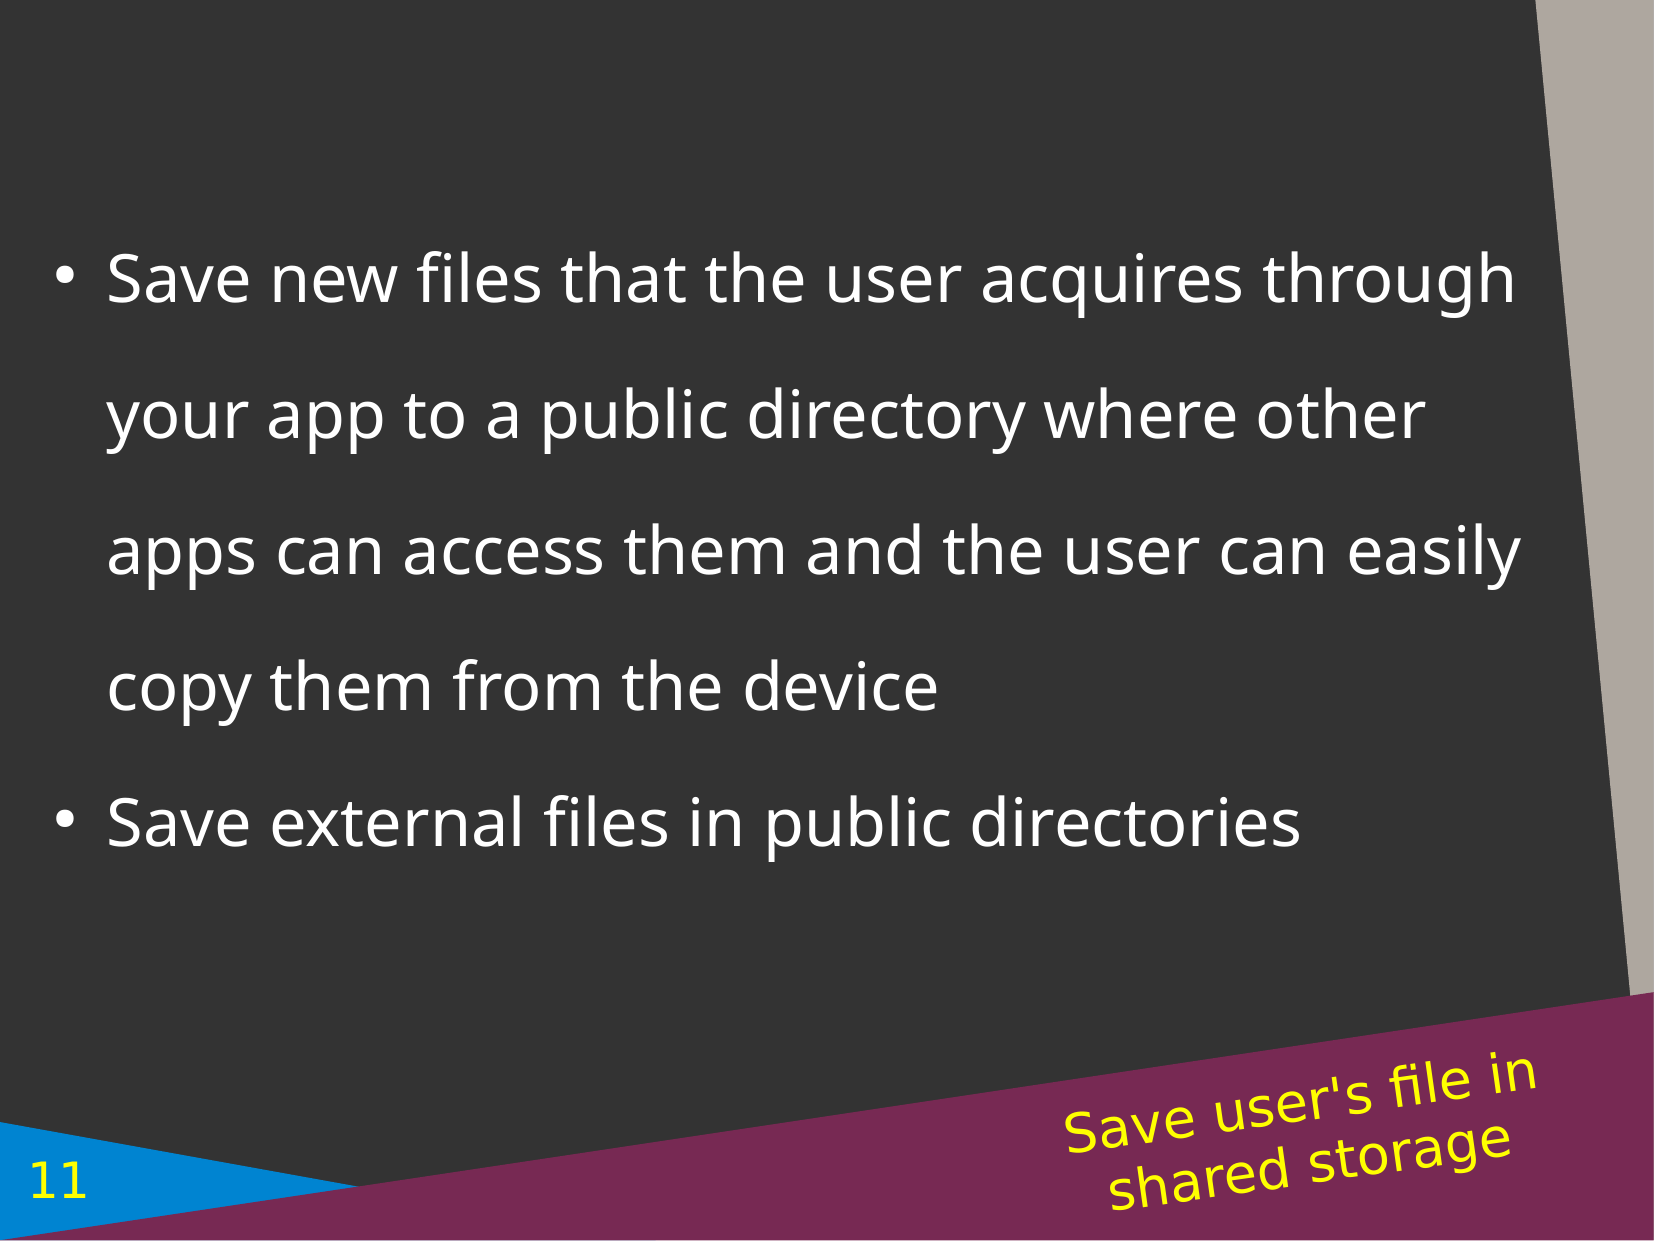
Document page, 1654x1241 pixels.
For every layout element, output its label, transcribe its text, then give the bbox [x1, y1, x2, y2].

title Save user's file in shared storage [956, 995, 1654, 1241]
list Save new files that the user acquires through your app to a public directory where other apps can access them and the user can easily copy them from the device Save external files in public directories [35, 59, 1524, 993]
